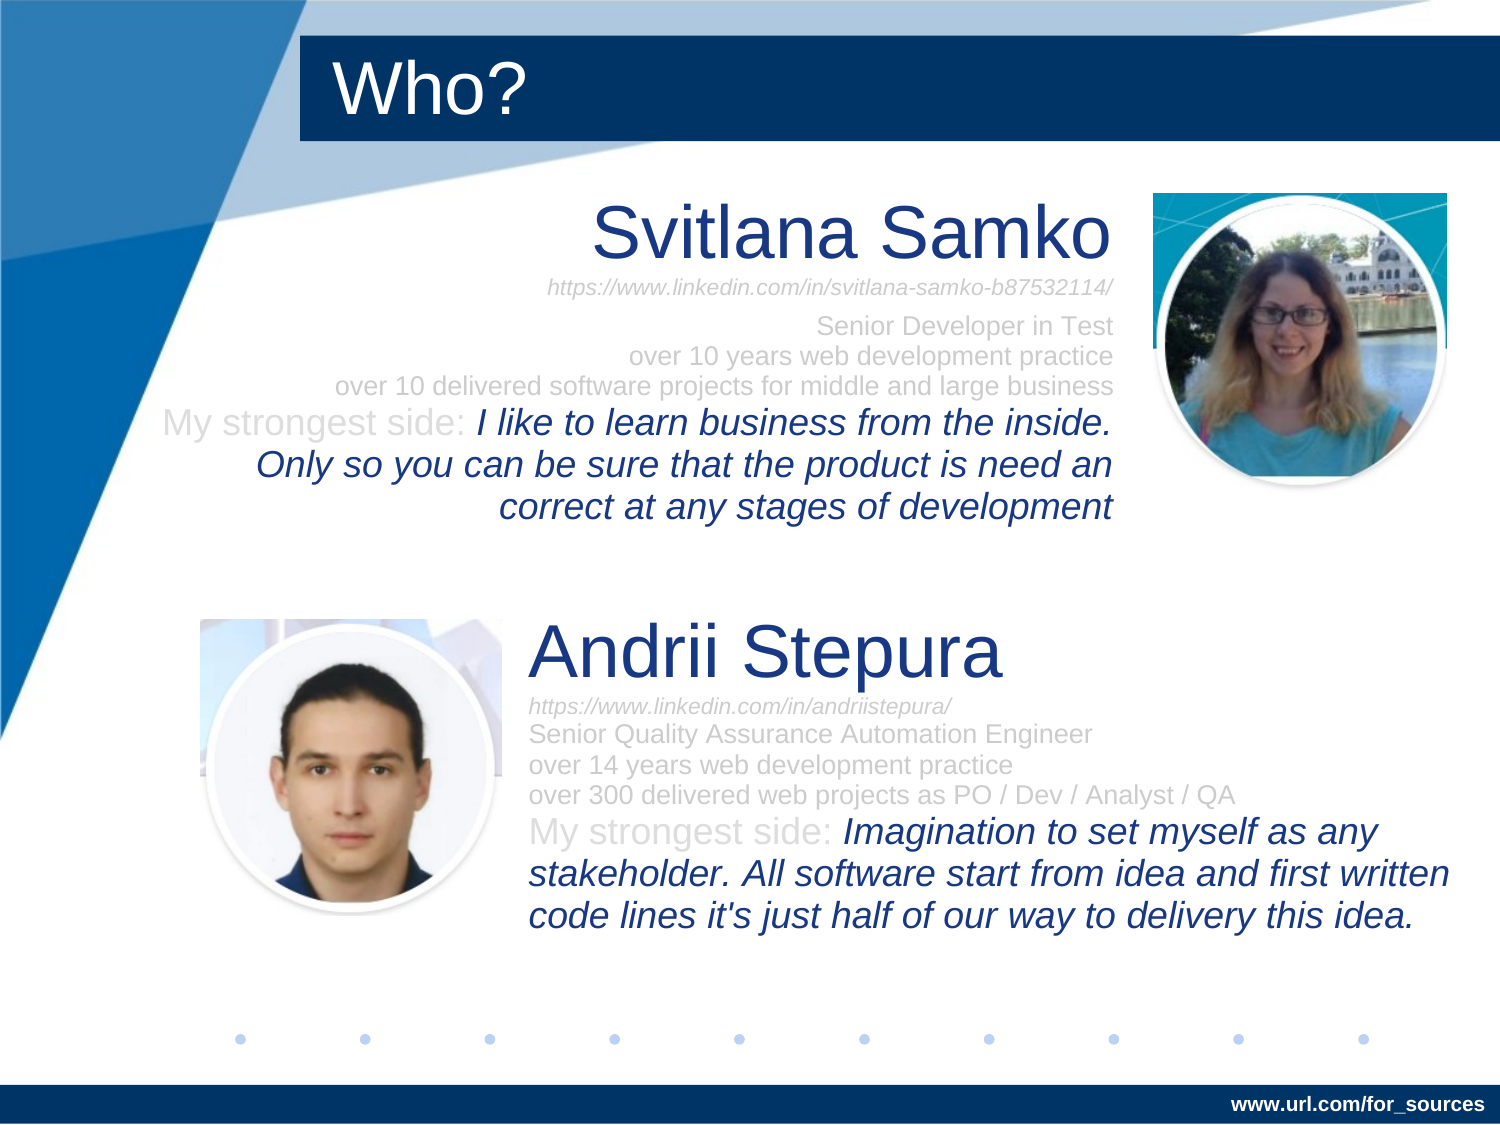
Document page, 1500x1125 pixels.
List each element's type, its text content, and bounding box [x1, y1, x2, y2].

picture [1228, 198, 1240, 204]
picture [1177, 221, 1189, 227]
picture [0, 0, 1500, 916]
list Andrii Stepura https://www.linkedin.com/in/andriistepura/ Senior Quality Assurance Automation Engineer over 14 years web development practice over 300 delivered web projects as PO / Dev / Analyst / QA My strongest side: Imagination to set myself as any stakeholder. All software start from idea and first written code lines it's just half of our way to delivery this idea. [513, 602, 1489, 1045]
list Svitlana Samko https://www.linkedin.com/in/svitlana-samko-b87532114/ Senior Developer in Test over 10 years web development practice over 10 delivered software projects for middle and large business My strongest side: I like to learn business from the inside. Only so you can be sure that the product is need an correct at any stages of development [118, 183, 1128, 626]
title Who? [300, 35, 1500, 142]
